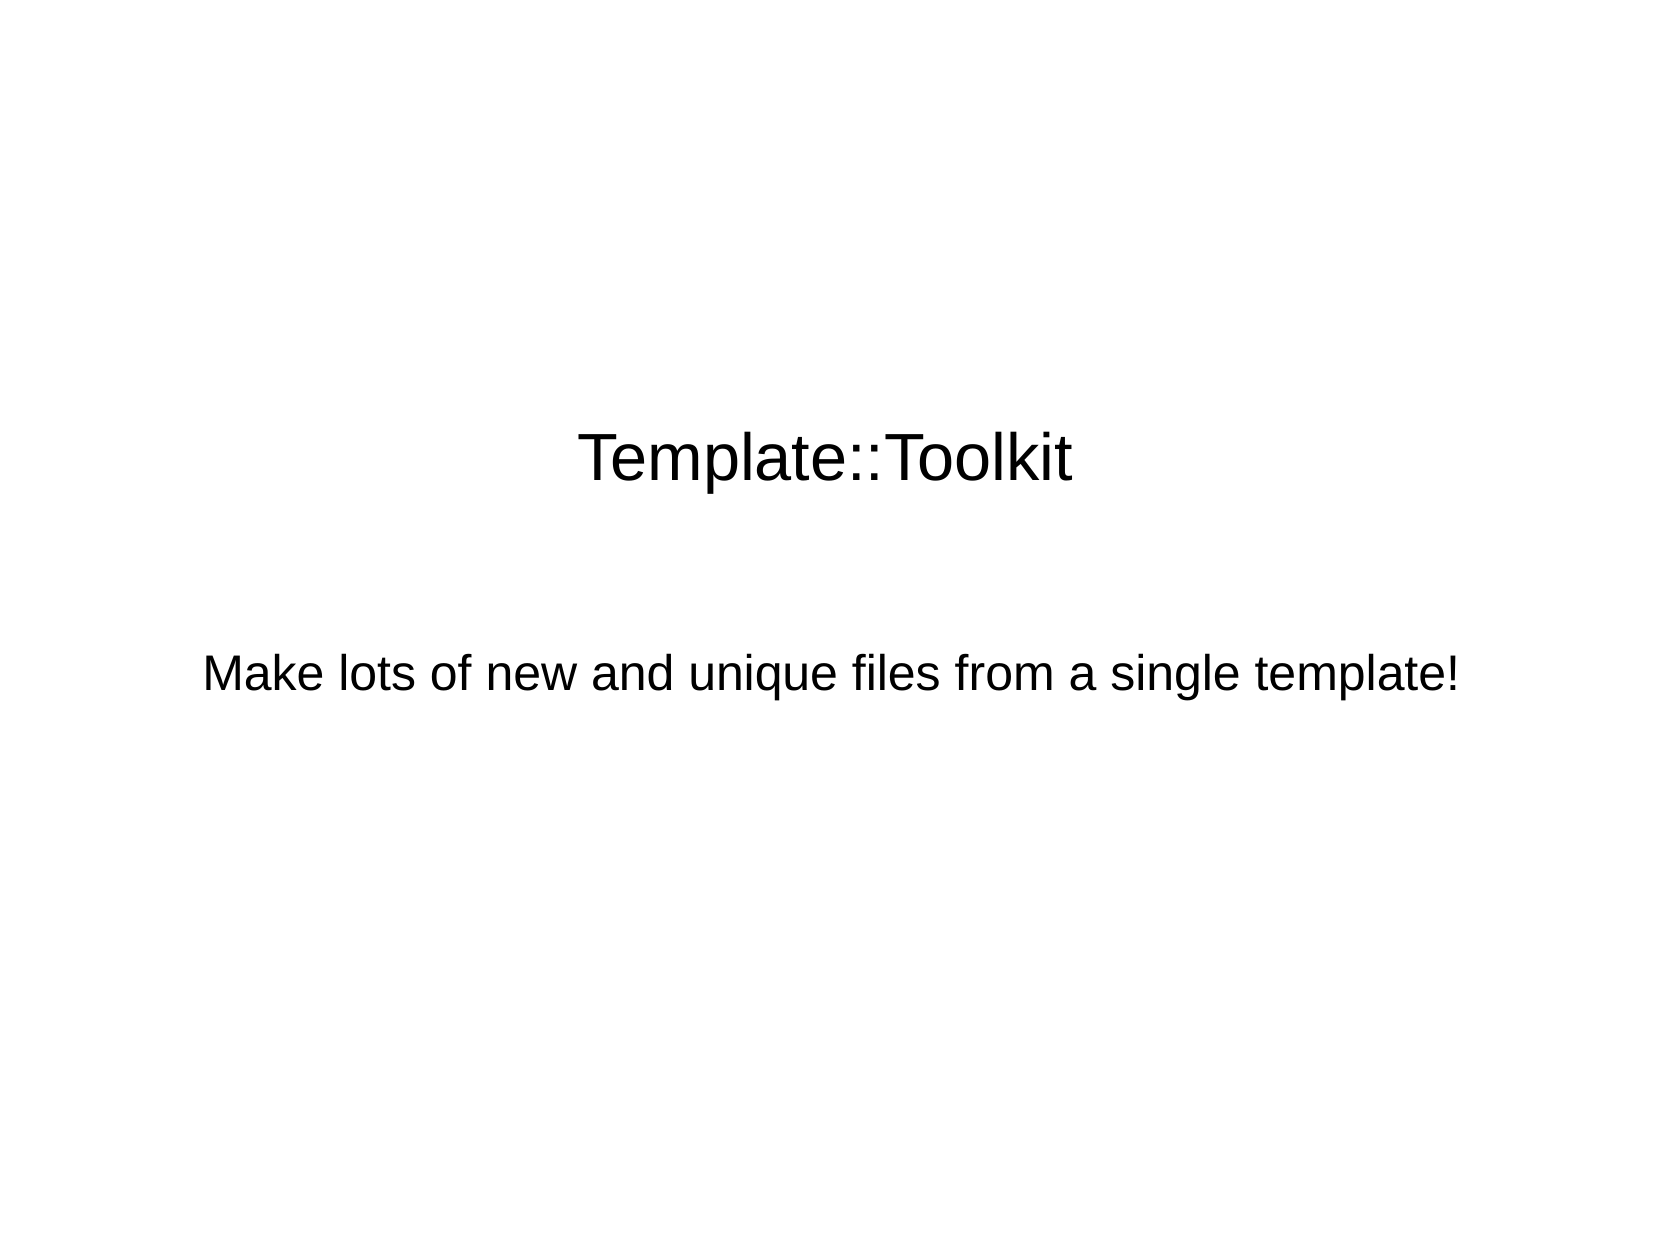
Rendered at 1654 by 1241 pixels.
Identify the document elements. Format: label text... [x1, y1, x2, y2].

text_box Template::Toolkit [562, 412, 1090, 503]
text_box Make lots of new and unique files from a single template! [187, 637, 1478, 709]
